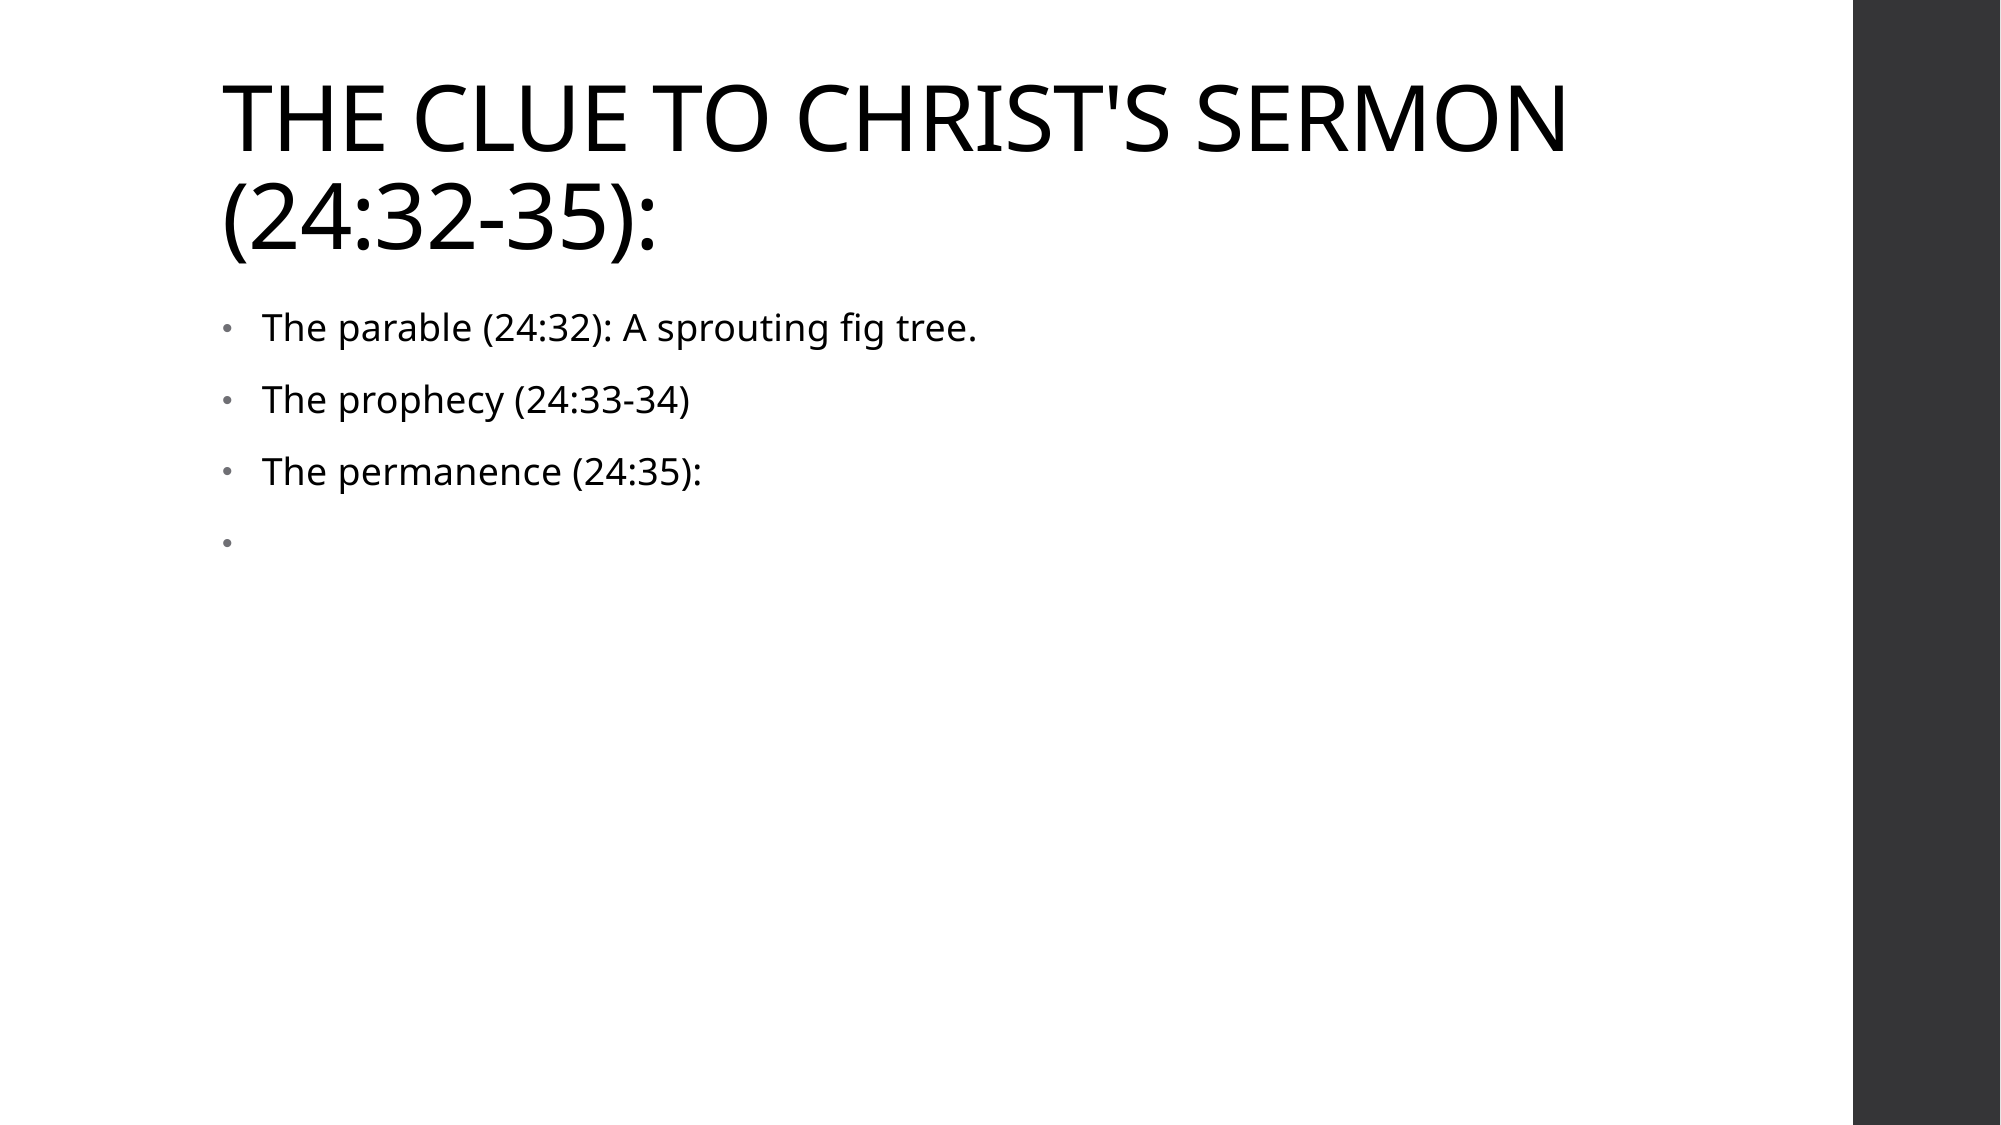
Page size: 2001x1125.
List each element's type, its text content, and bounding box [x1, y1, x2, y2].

list The parable (24:32): A sprouting fig tree. The prophecy (24:33-34) The permanence (24:35): [206, 299, 1617, 1014]
title THE CLUE TO CHRIST'S SERMON (24:32-35): [206, 60, 1797, 278]
